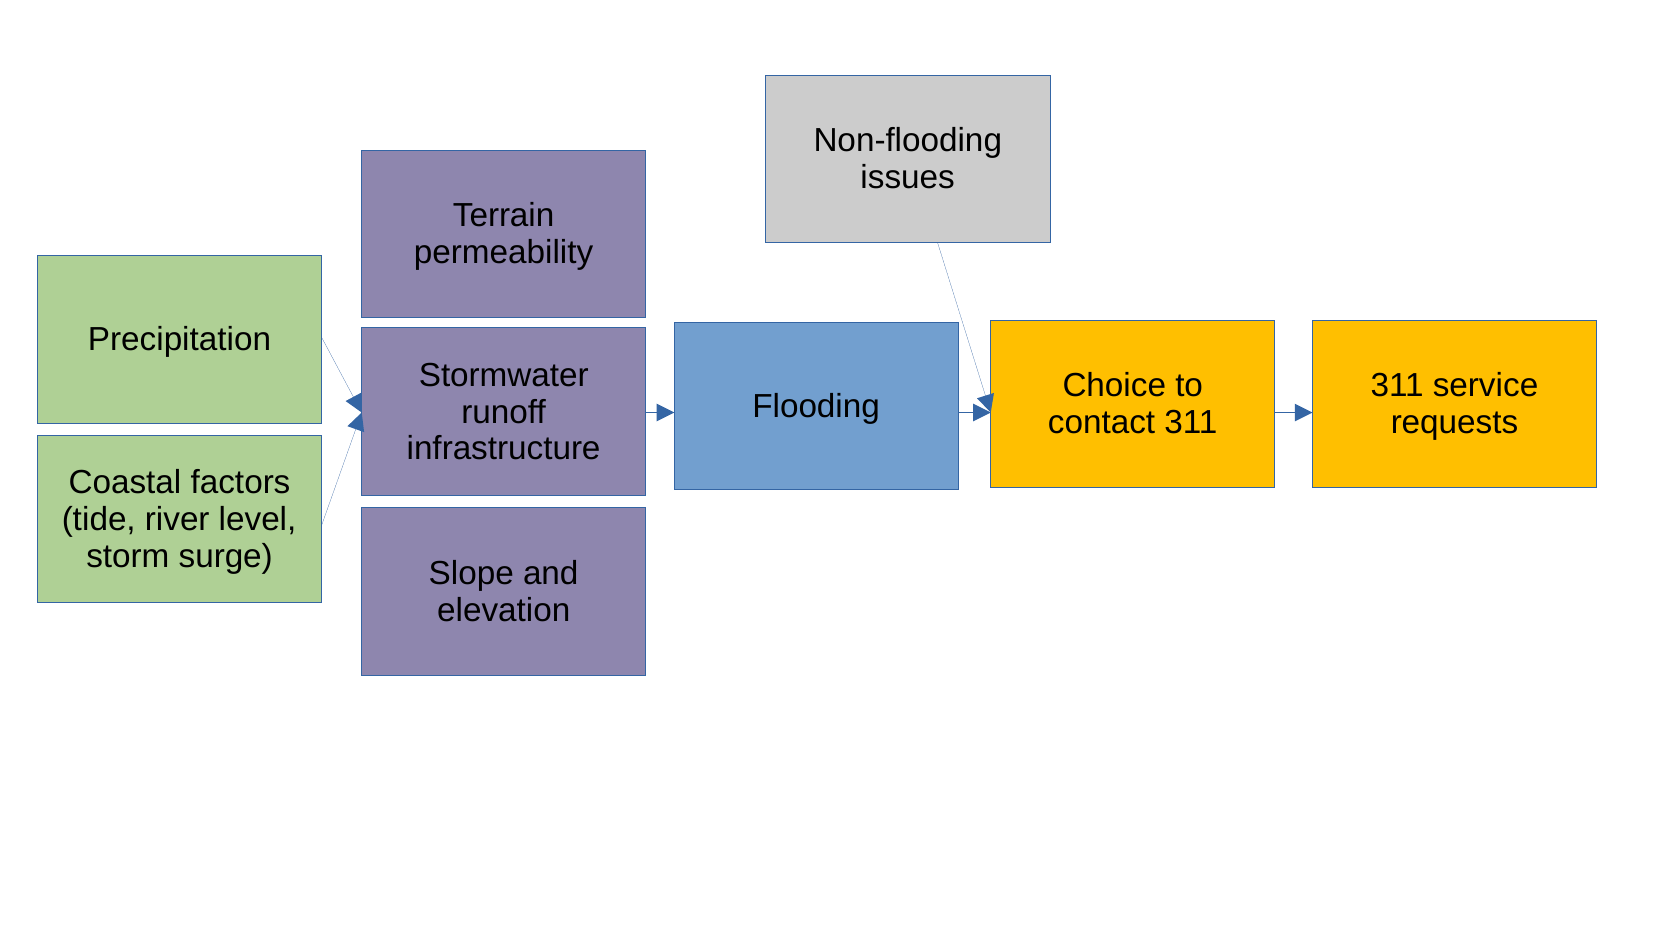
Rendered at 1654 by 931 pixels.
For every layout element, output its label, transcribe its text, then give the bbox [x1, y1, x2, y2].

text_box Slope and elevation [361, 507, 646, 676]
text_box Stormwater runoff infrastructure [361, 327, 646, 496]
text_box Flooding [674, 322, 959, 490]
text_box Choice to contact 311 [990, 320, 1275, 488]
text_box Coastal factors (tide, river level, storm surge) [37, 435, 322, 603]
text_box Non-flooding issues [765, 75, 1051, 243]
text_box Terrain permeability [361, 150, 646, 318]
text_box Precipitation [37, 255, 322, 424]
text_box 311 service requests [1312, 320, 1597, 488]
